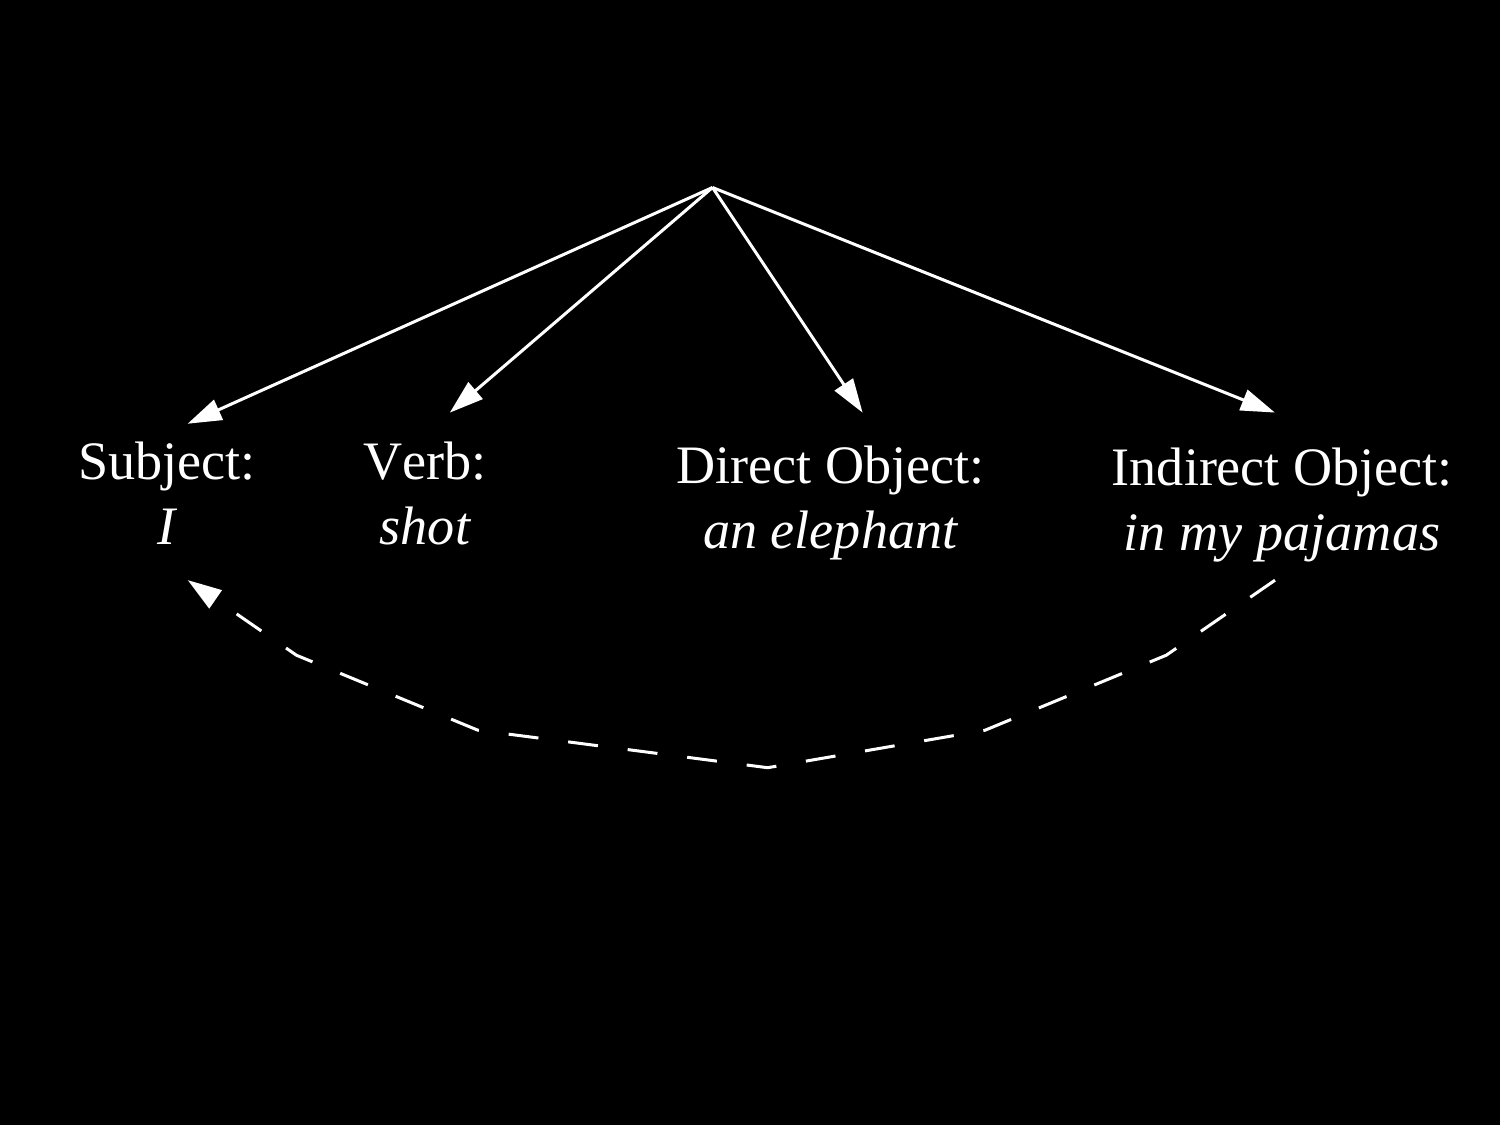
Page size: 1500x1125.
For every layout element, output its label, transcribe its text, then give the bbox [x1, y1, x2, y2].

text_box Verb: shot [312, 417, 538, 563]
text_box Direct Object: an elephant [549, 421, 1113, 567]
text_box Subject: I [0, 417, 312, 563]
text_box Indirect Object: in my pajamas [1068, 423, 1496, 569]
